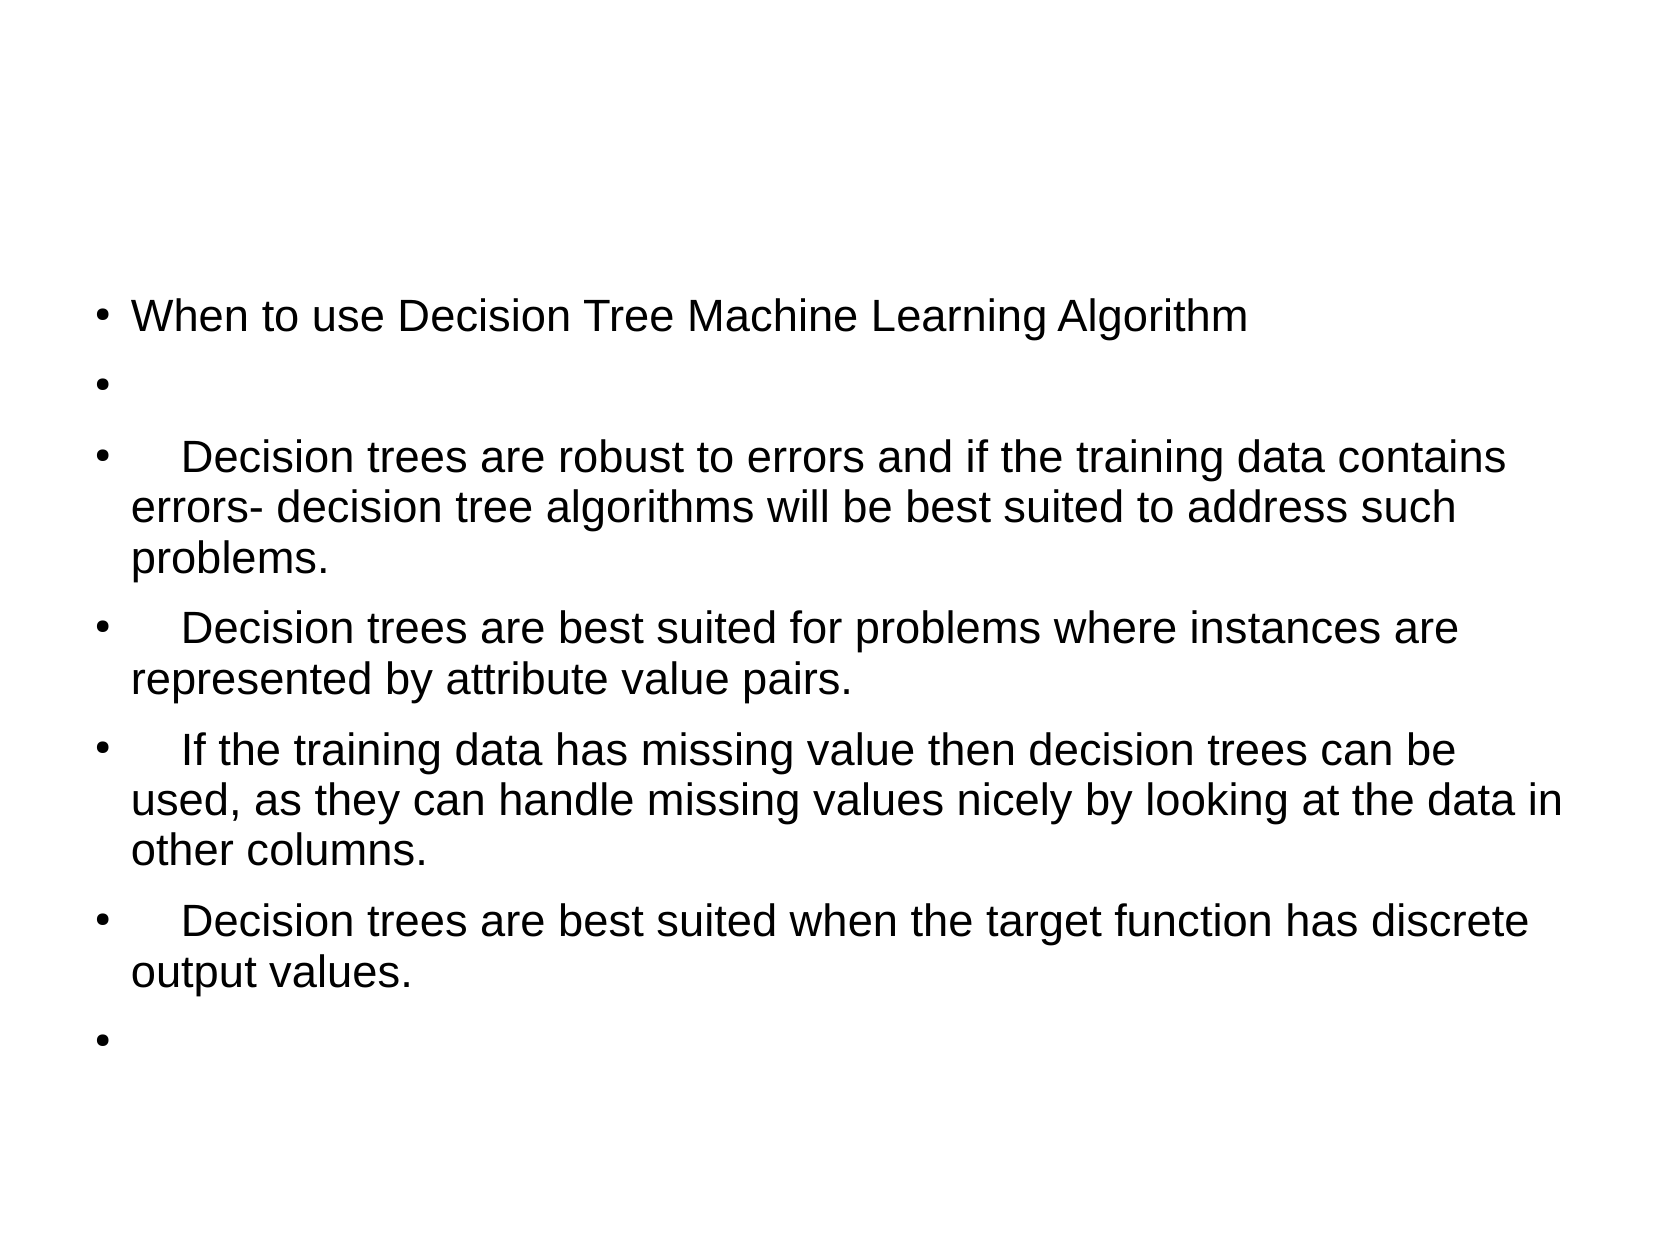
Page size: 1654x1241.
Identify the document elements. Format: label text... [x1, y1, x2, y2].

list When to use Decision Tree Machine Learning Algorithm Decision trees are robust to errors and if the training data contains errors- decision tree algorithms will be best suited to address such problems. Decision trees are best suited for problems where instances are represented by attribute value pairs. If the training data has missing value then decision trees can be used, as they can handle missing values nicely by looking at the data in other columns. Decision trees are best suited when the target function has discrete output values. [82, 290, 1571, 1010]
